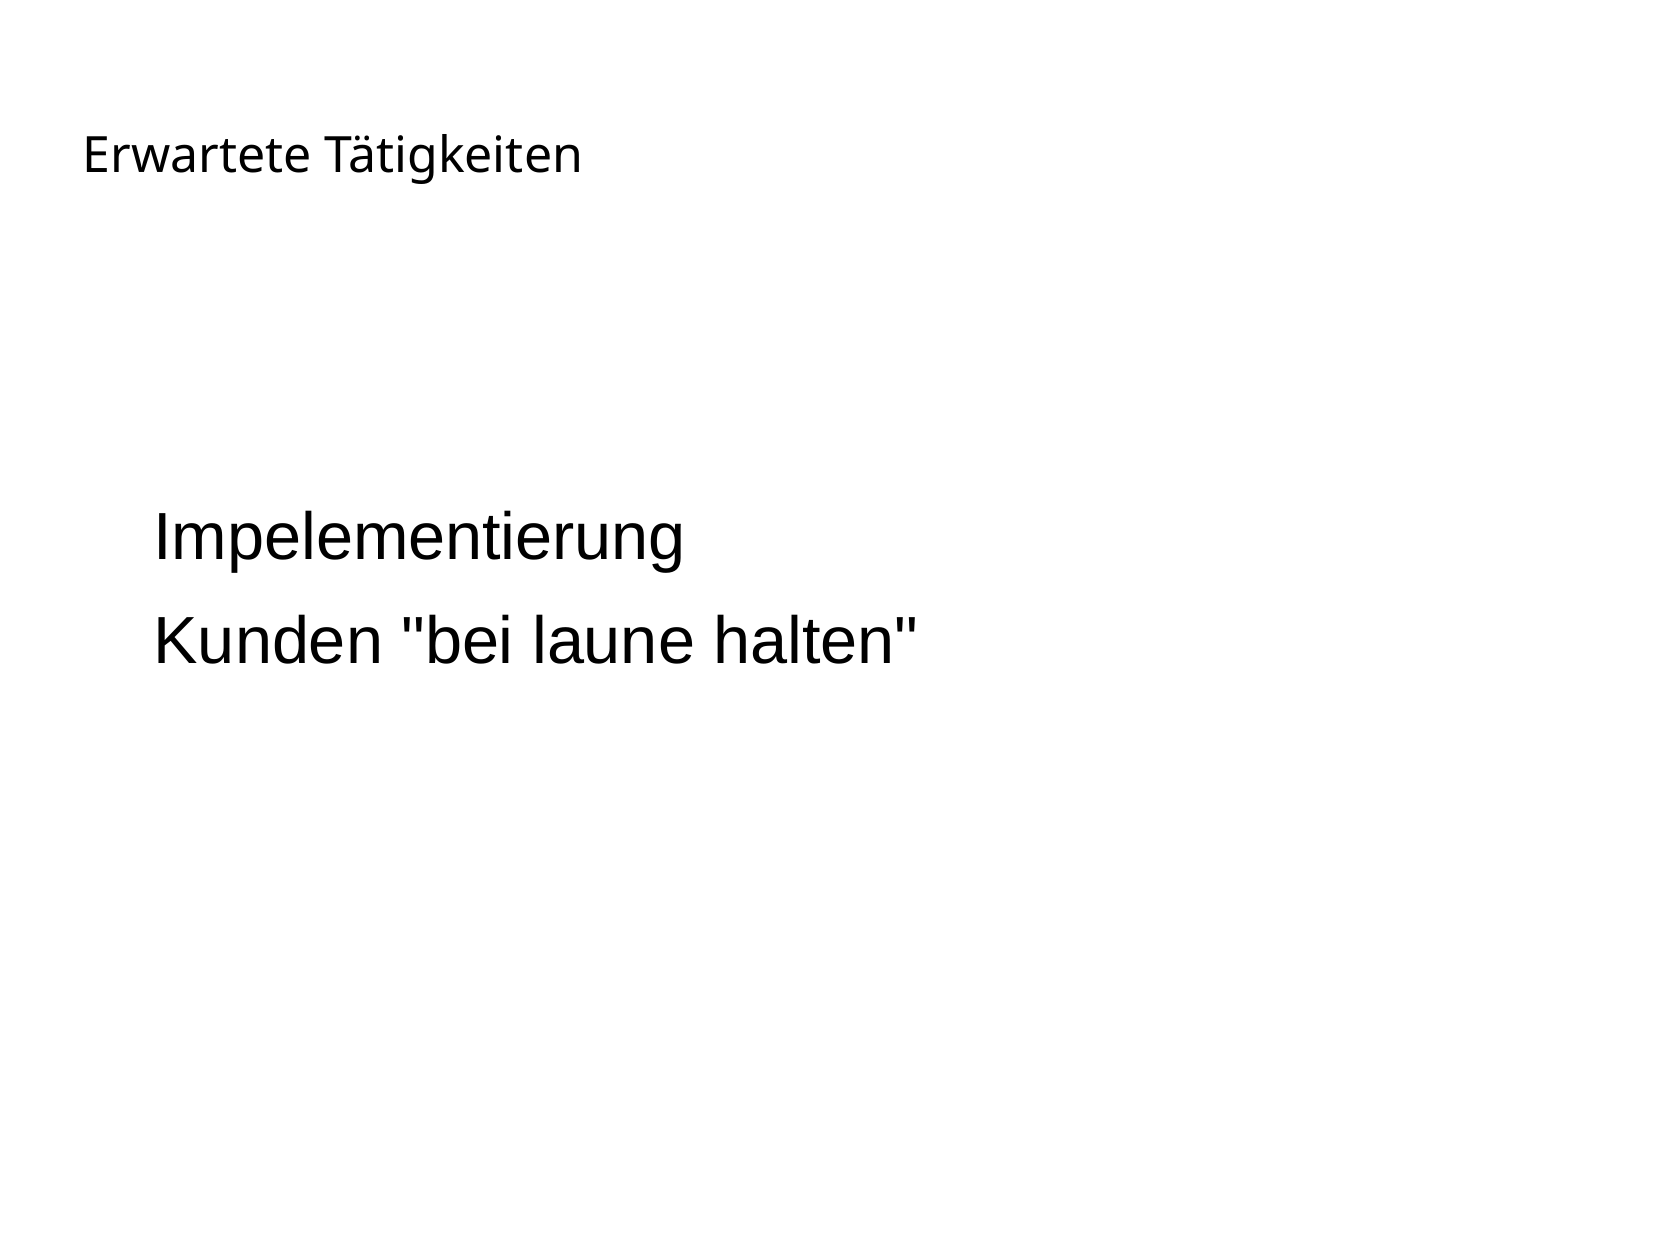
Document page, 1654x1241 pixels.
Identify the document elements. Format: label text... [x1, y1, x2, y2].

title Erwartete Tätigkeiten [82, 49, 1571, 257]
list Impelementierung Kunden "bei laune halten" [82, 290, 1571, 1109]
